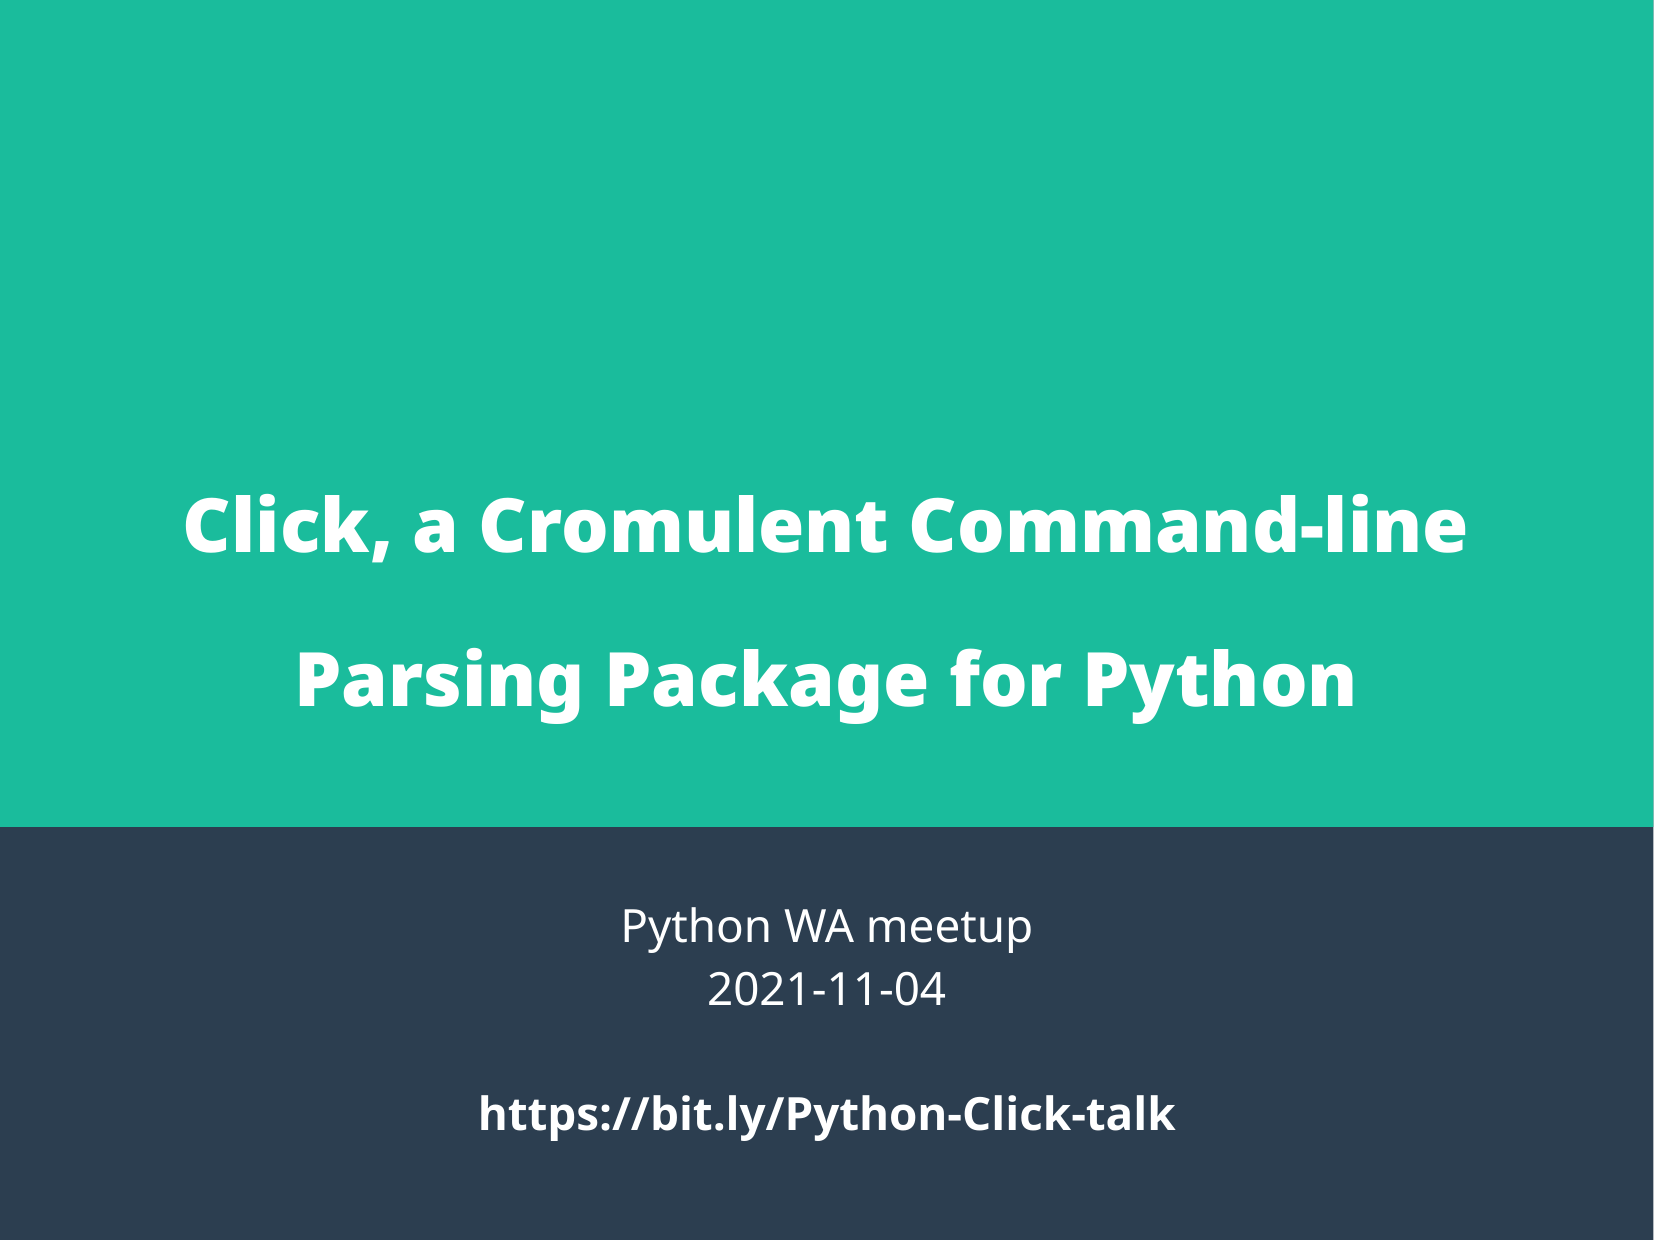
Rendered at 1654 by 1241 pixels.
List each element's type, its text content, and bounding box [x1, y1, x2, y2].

text_box Click, a Cromulent Command-line Parsing Package for Python [59, 436, 1595, 714]
subtitle Python WA meetup 2021-11-04 https://bit.ly/Python-Click-talk [59, 856, 1595, 1182]
